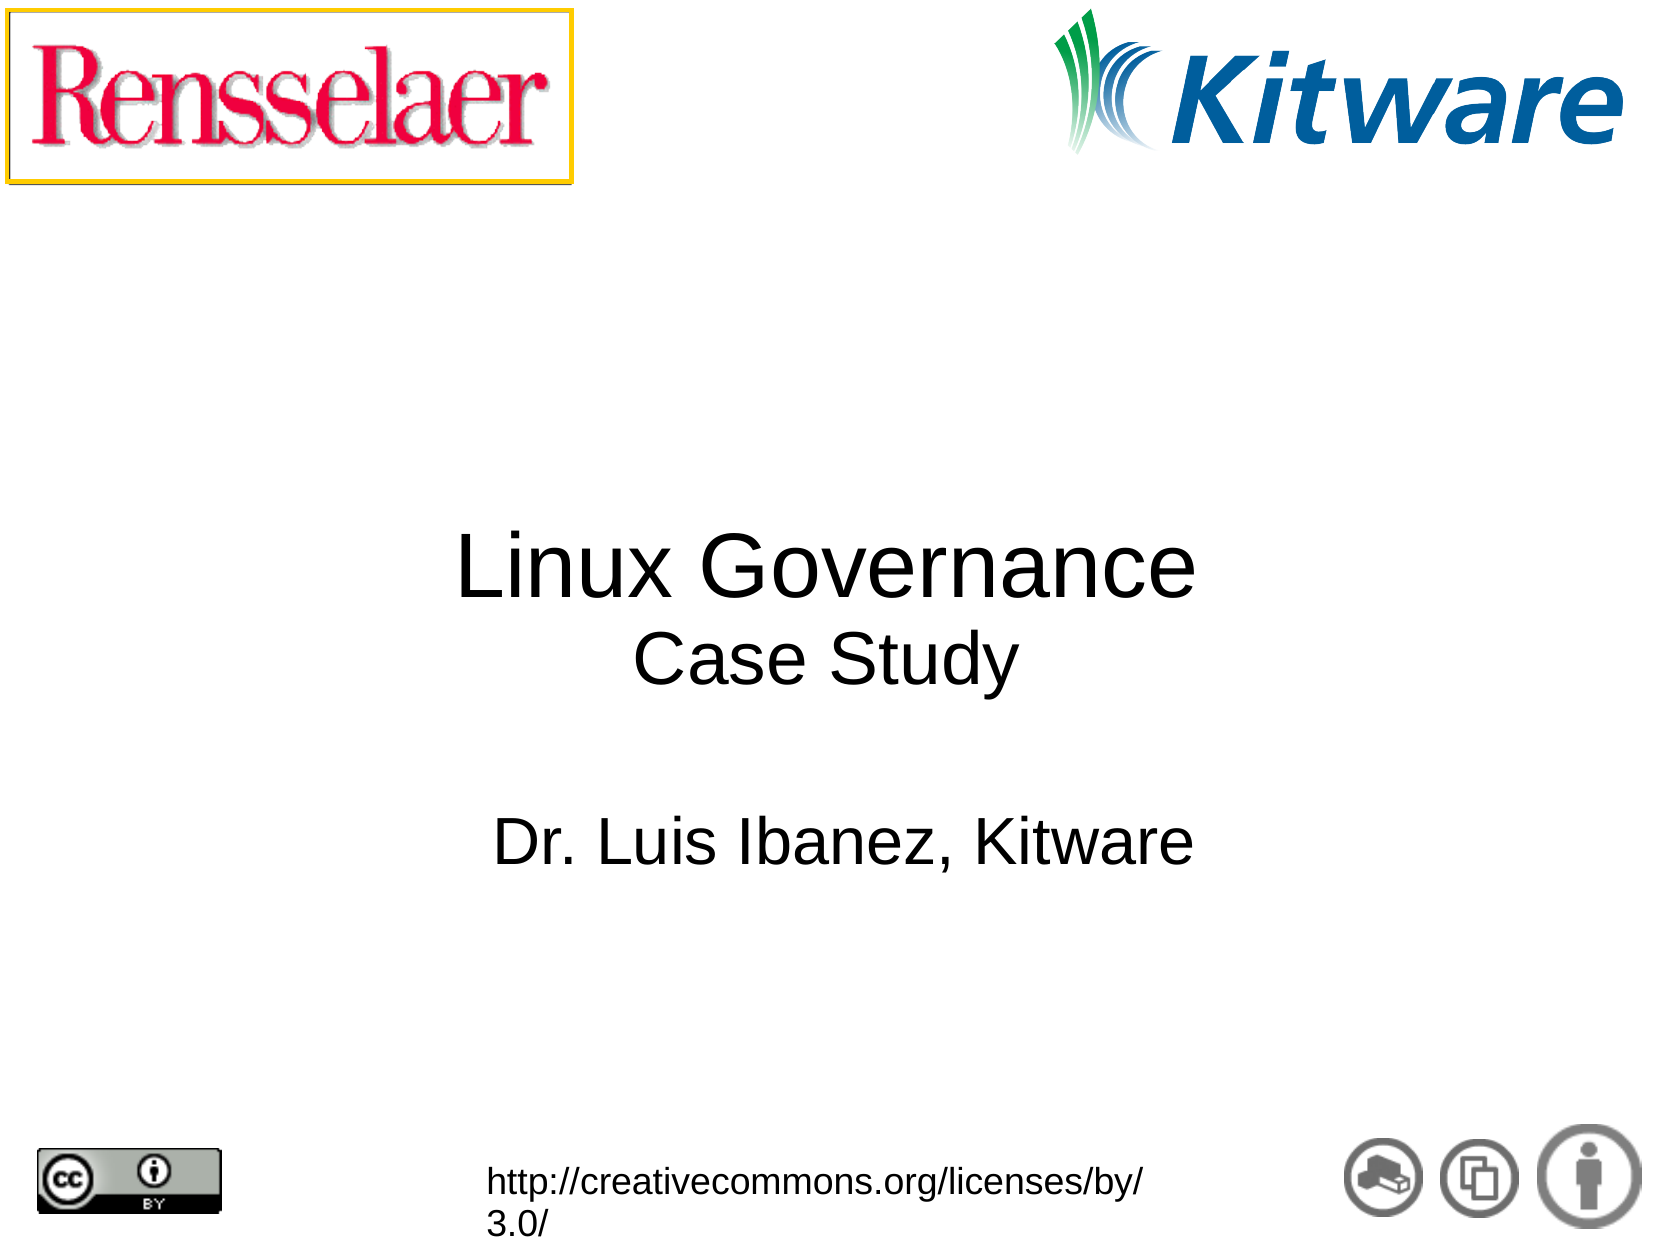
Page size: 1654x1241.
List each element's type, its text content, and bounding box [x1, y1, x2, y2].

picture [1054, 8, 1623, 155]
picture [9, 12, 569, 179]
picture [2, 6, 572, 190]
picture [1537, 1124, 1642, 1230]
picture [37, 1148, 222, 1214]
picture [1344, 1138, 1423, 1217]
picture [1440, 1139, 1519, 1218]
subtitle Dr. Luis Ibanez, Kitware [82, 740, 1571, 942]
text_box http://creativecommons.org/licenses/by/3.0/ [471, 1152, 1221, 1210]
title Linux Governance Case Study [82, 511, 1571, 704]
